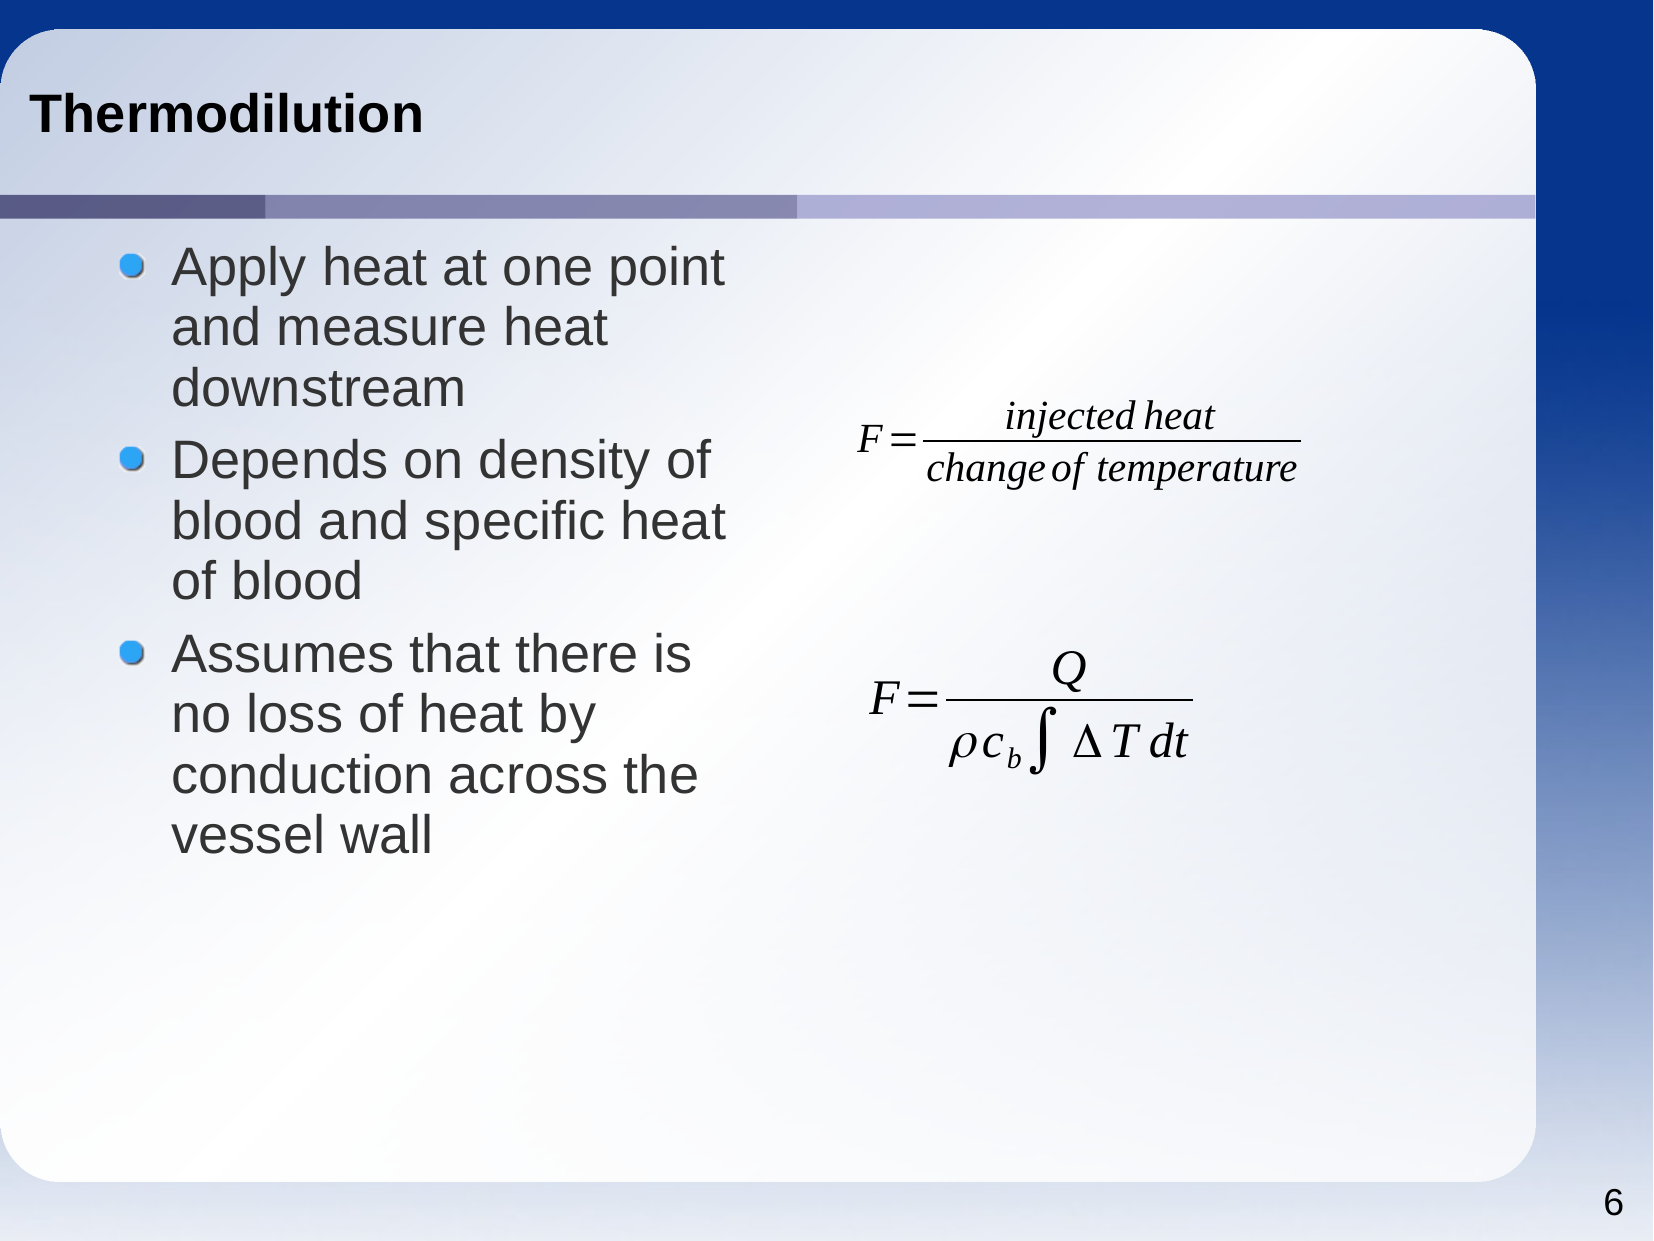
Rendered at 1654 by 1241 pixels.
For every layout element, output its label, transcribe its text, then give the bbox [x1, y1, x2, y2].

chart [849, 391, 1309, 491]
title Thermodilution [29, 49, 1506, 178]
picture [0, 0, 1654, 1241]
list Apply heat at one point and measure heat downstream Depends on density of blood and specific heat of blood Assumes that there is no loss of heat by conduction across the vessel wall [29, 236, 750, 1152]
chart [859, 640, 1203, 779]
